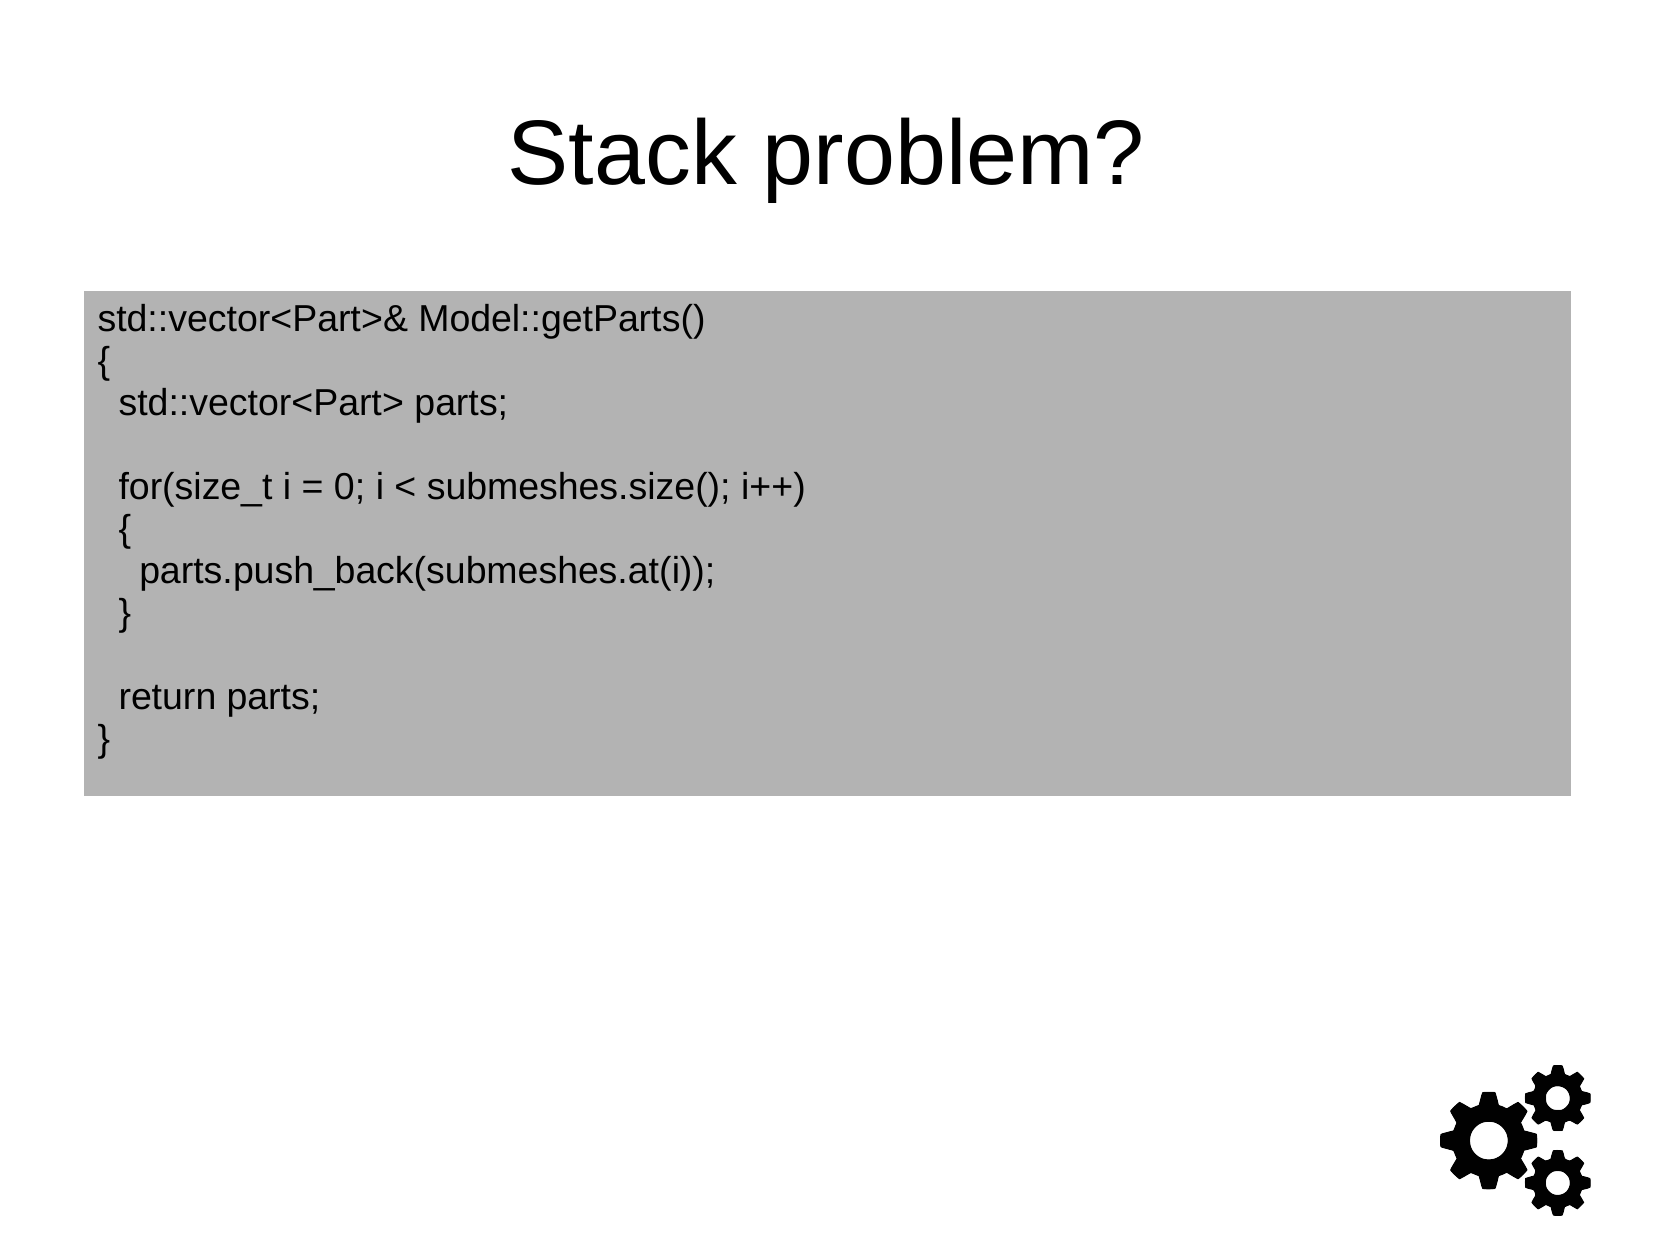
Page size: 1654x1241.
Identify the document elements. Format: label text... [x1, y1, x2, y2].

title Stack problem? [82, 49, 1571, 257]
picture [1440, 1065, 1591, 1216]
table_header std::vector<Part>& Model::getParts() { std::vector<Part> parts; for(size_t i = 0; i < submeshes.size(); i++) { parts.push_back(submeshes.at(i)); } return parts; } [84, 291, 1571, 796]
